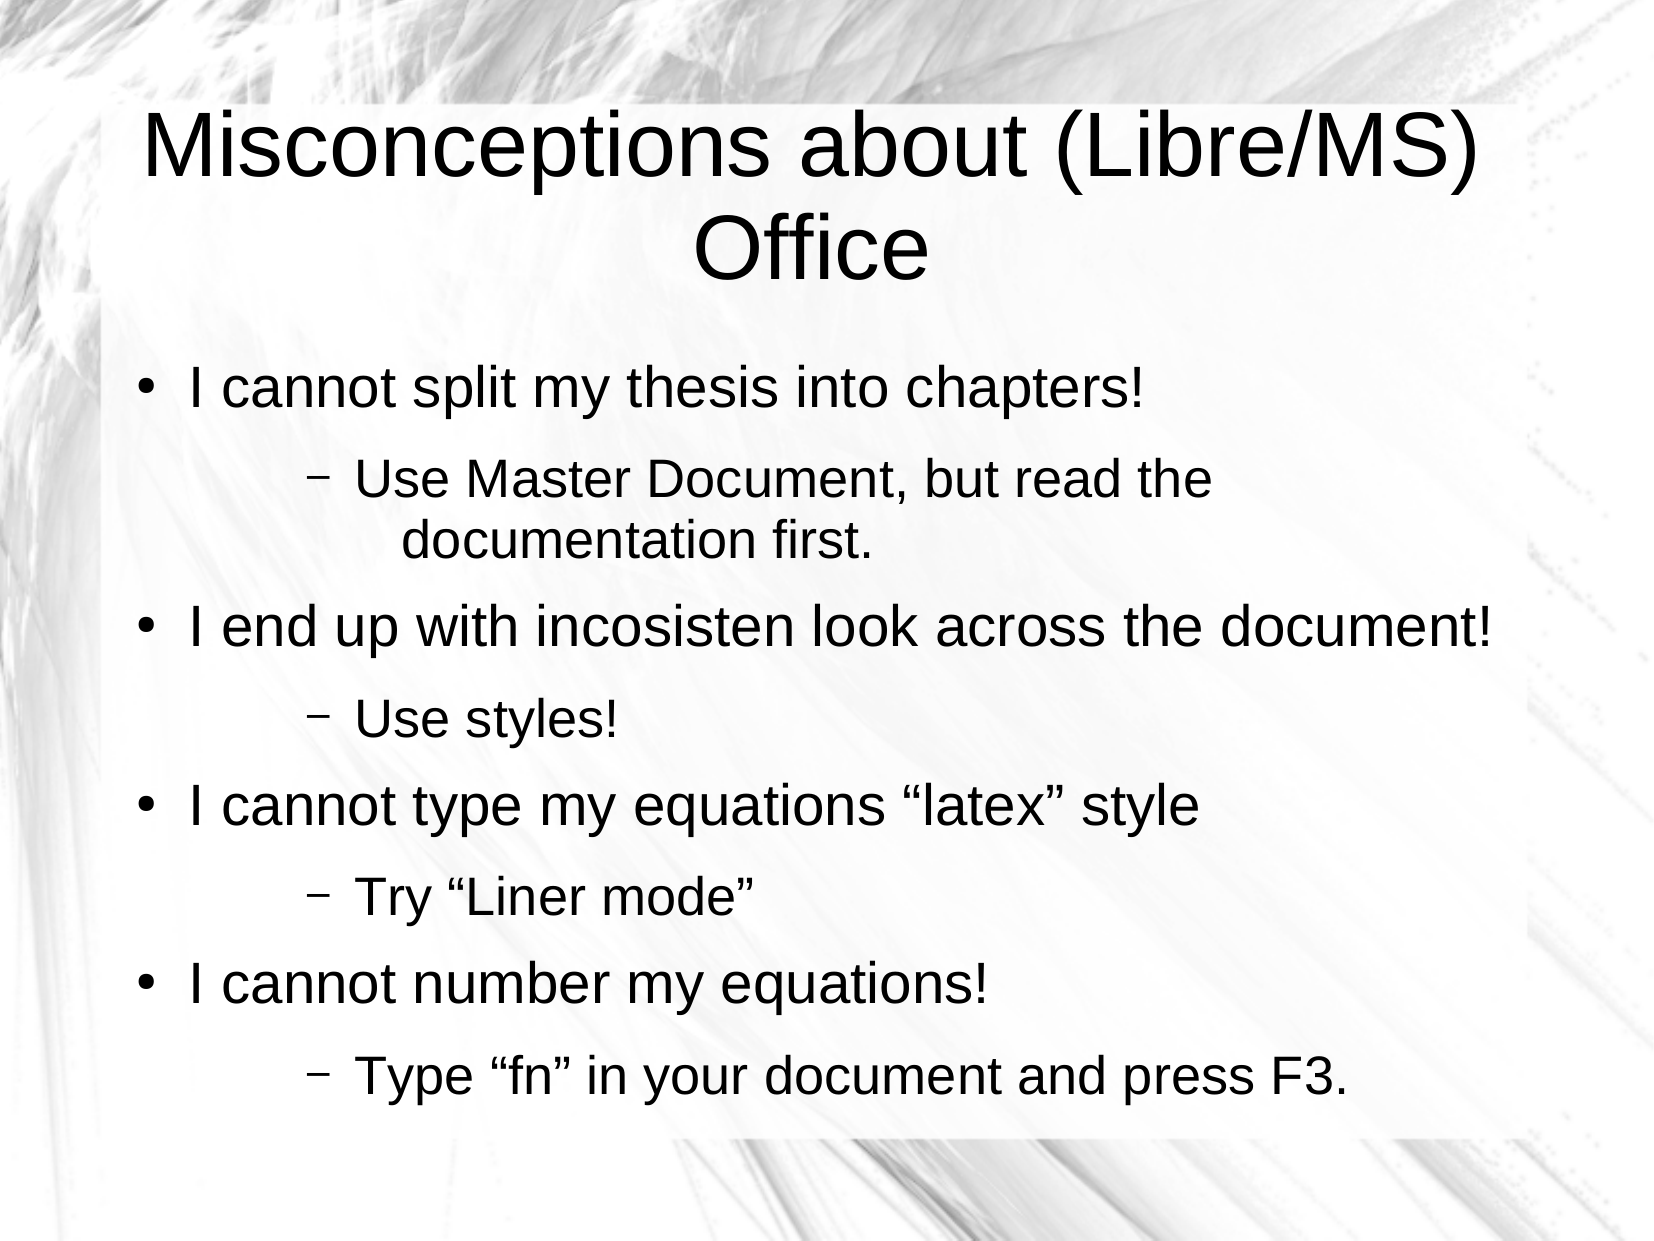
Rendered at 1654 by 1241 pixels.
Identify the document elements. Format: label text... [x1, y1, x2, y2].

picture [0, 0, 1654, 1241]
title Misconceptions about (Libre/MS) Office [118, 93, 1506, 299]
list I cannot split my thesis into chapters! Use Master Document, but read the documentation first. I end up with incosisten look across the document! Use styles! I cannot type my equations “latex” style Try “Liner mode” I cannot number my equations! Type “fn” in your document and press F3. [118, 354, 1571, 1173]
